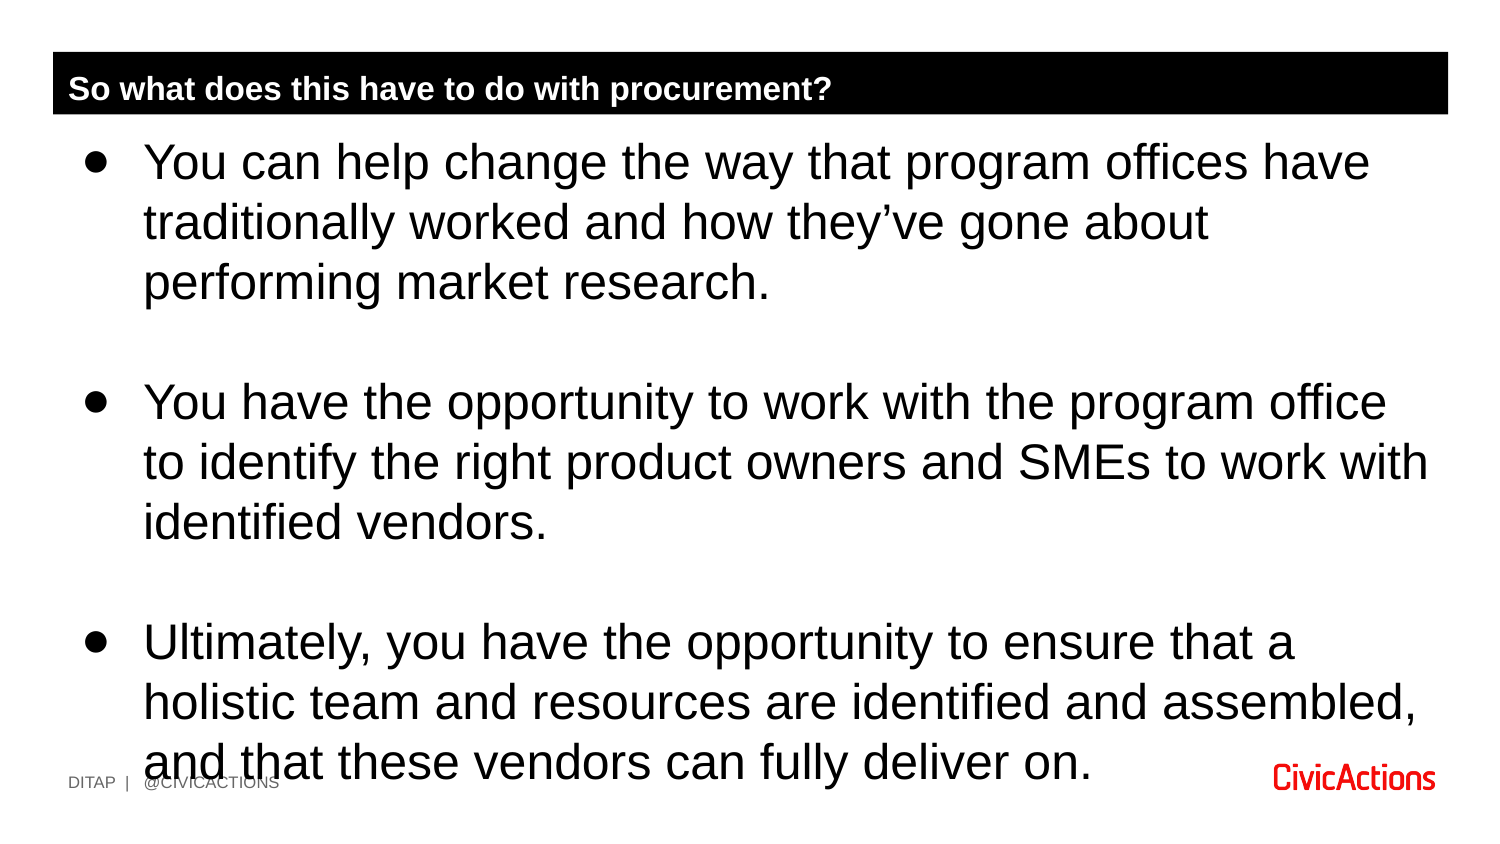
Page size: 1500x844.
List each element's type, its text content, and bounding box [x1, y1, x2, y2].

text_box You can help change the way that program offices have traditionally worked and how they’ve gone about performing market research. You have the opportunity to work with the program office to identify the right product owners and SMEs to work with identified vendors. Ultimately, you have the opportunity to ensure that a holistic team and resources are identified and assembled, and that these vendors can fully deliver on. [53, 114, 1449, 844]
title So what does this have to do with procurement? [53, 51, 1449, 114]
